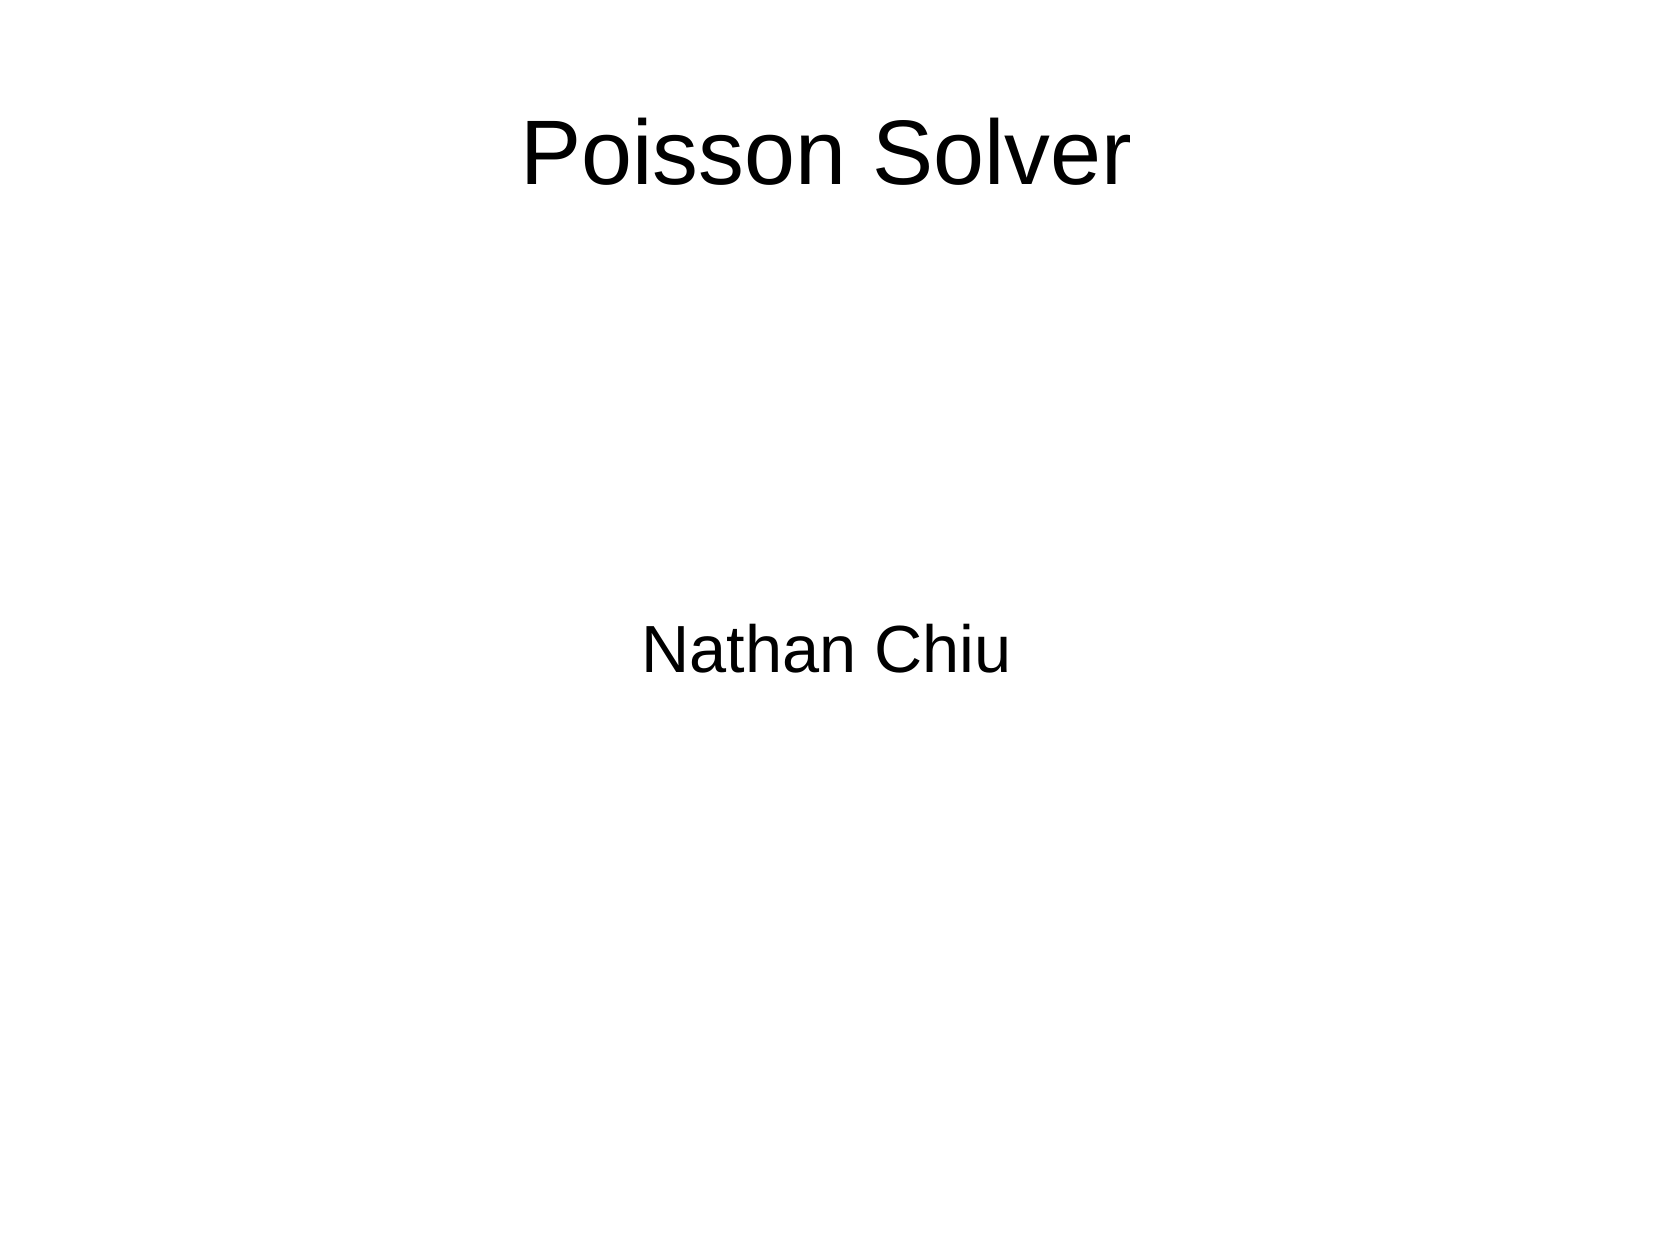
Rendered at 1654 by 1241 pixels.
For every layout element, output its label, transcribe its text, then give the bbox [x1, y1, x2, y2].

subtitle Nathan Chiu [82, 290, 1571, 1010]
title Poisson Solver [82, 49, 1571, 257]
